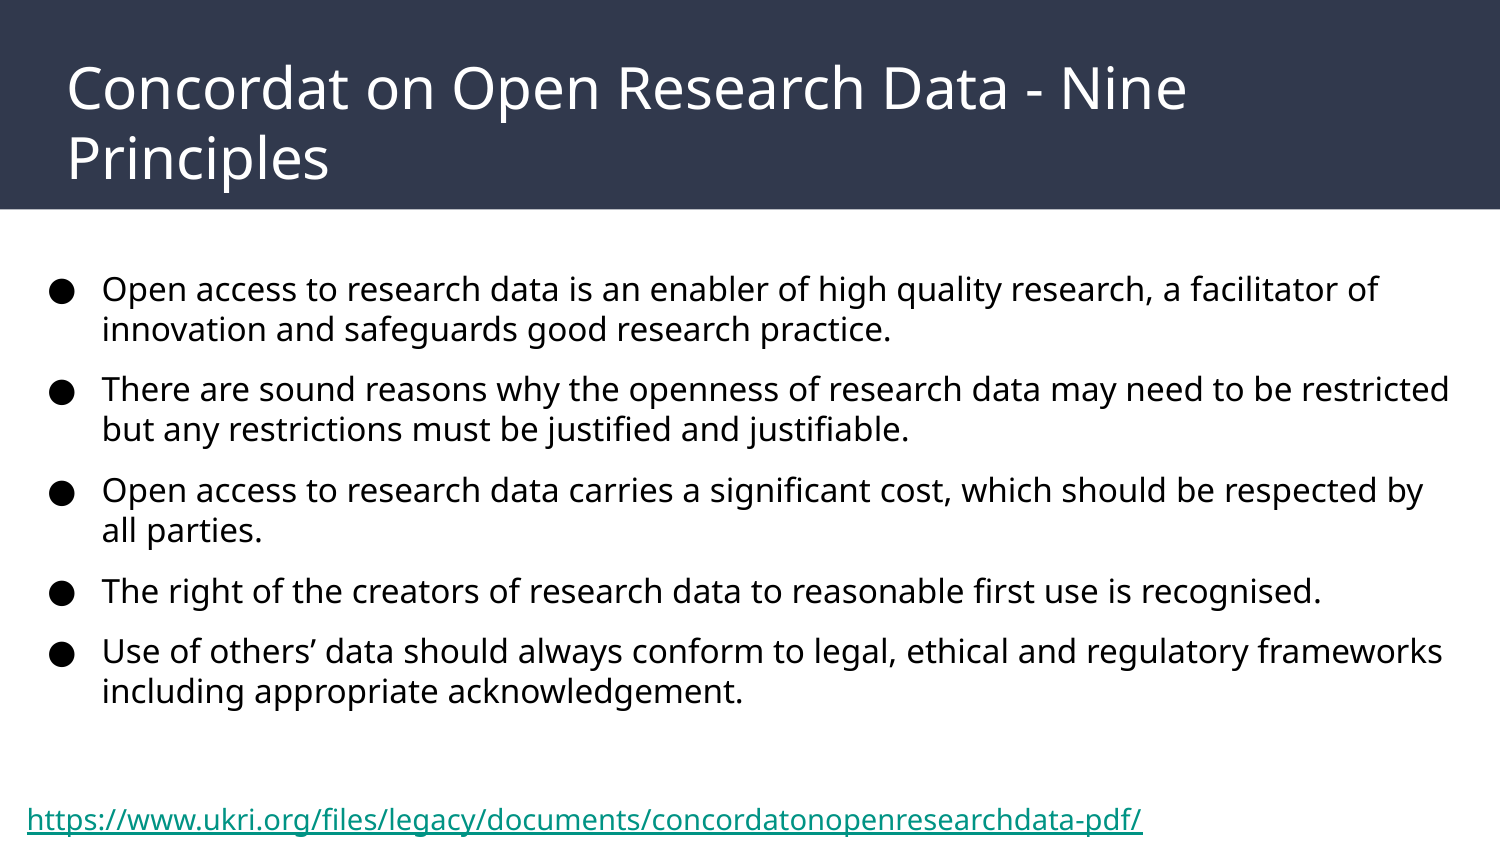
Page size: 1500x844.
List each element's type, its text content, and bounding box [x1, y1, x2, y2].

title Concordat on Open Research Data - Nine Principles [51, 36, 1449, 139]
text_box Open access to research data is an enabler of high quality research, a facilitator of innovation and safeguards good research practice. There are sound reasons why the openness of research data may need to be restricted but any restrictions must be justified and justifiable. Open access to research data carries a significant cost, which should be respected by all parties. The right of the creators of research data to reasonable first use is recognised. Use of others’ data should always conform to legal, ethical and regulatory frameworks including appropriate acknowledgement. [11, 252, 1481, 764]
text_box https://www.ukri.org/files/legacy/documents/concordatonopenresearchdata-pdf/ [11, 785, 1282, 832]
